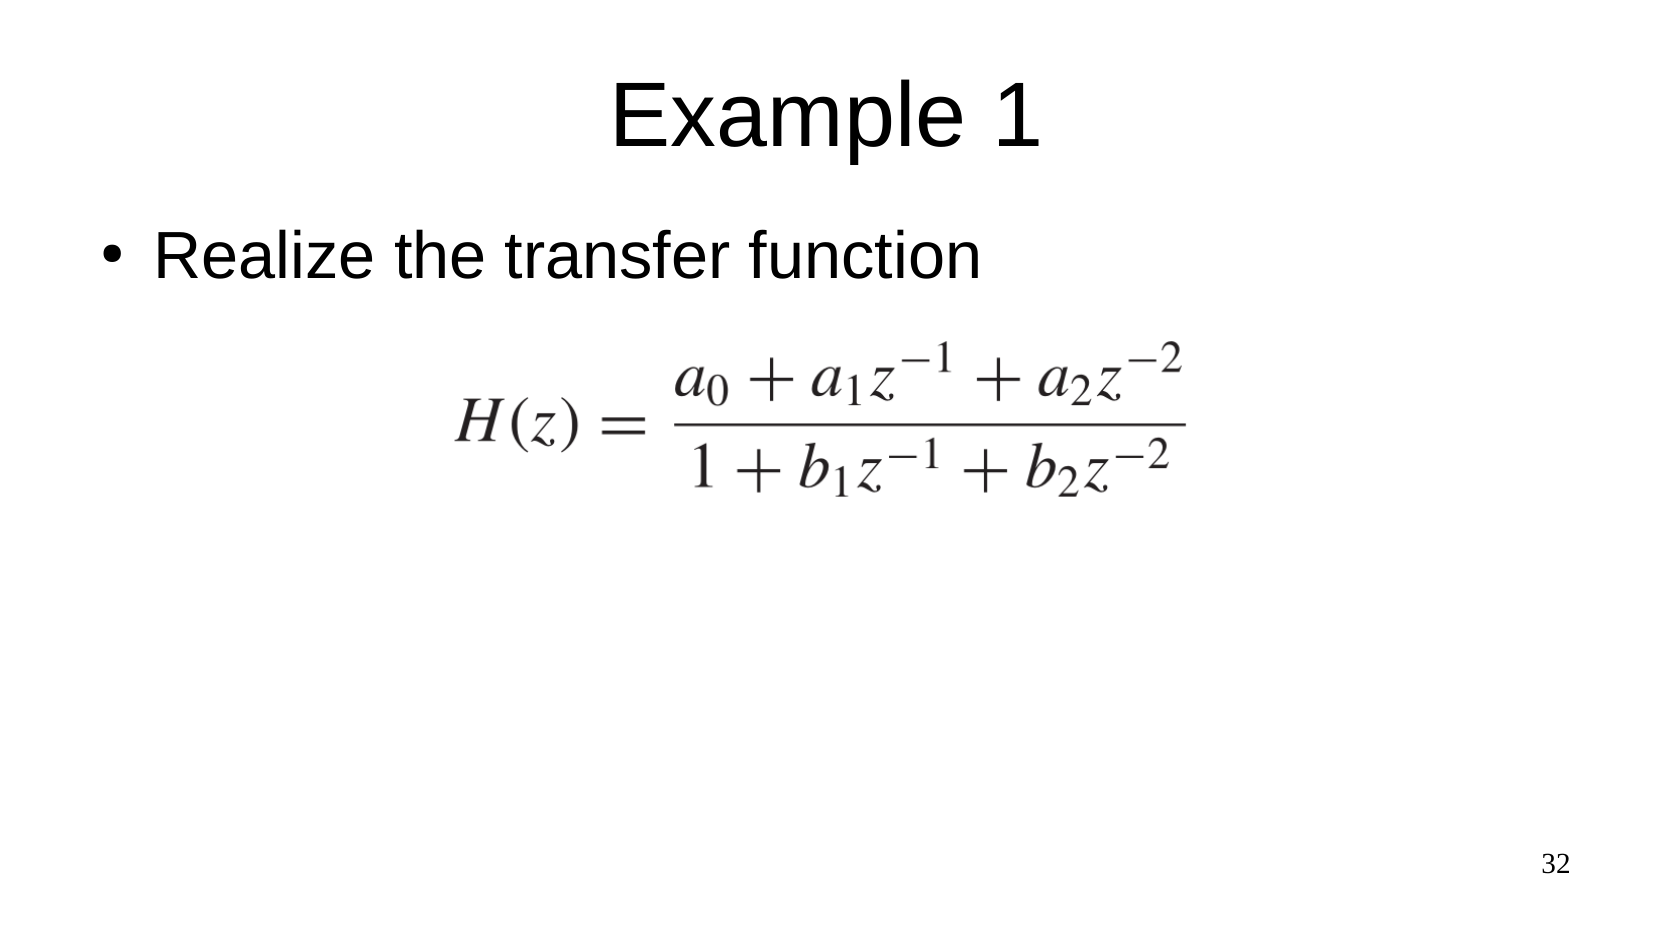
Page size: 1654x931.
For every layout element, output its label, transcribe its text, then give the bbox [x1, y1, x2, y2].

title Example 1 [82, 37, 1571, 193]
list Realize the transfer function [82, 217, 1571, 758]
picture [442, 330, 1211, 521]
